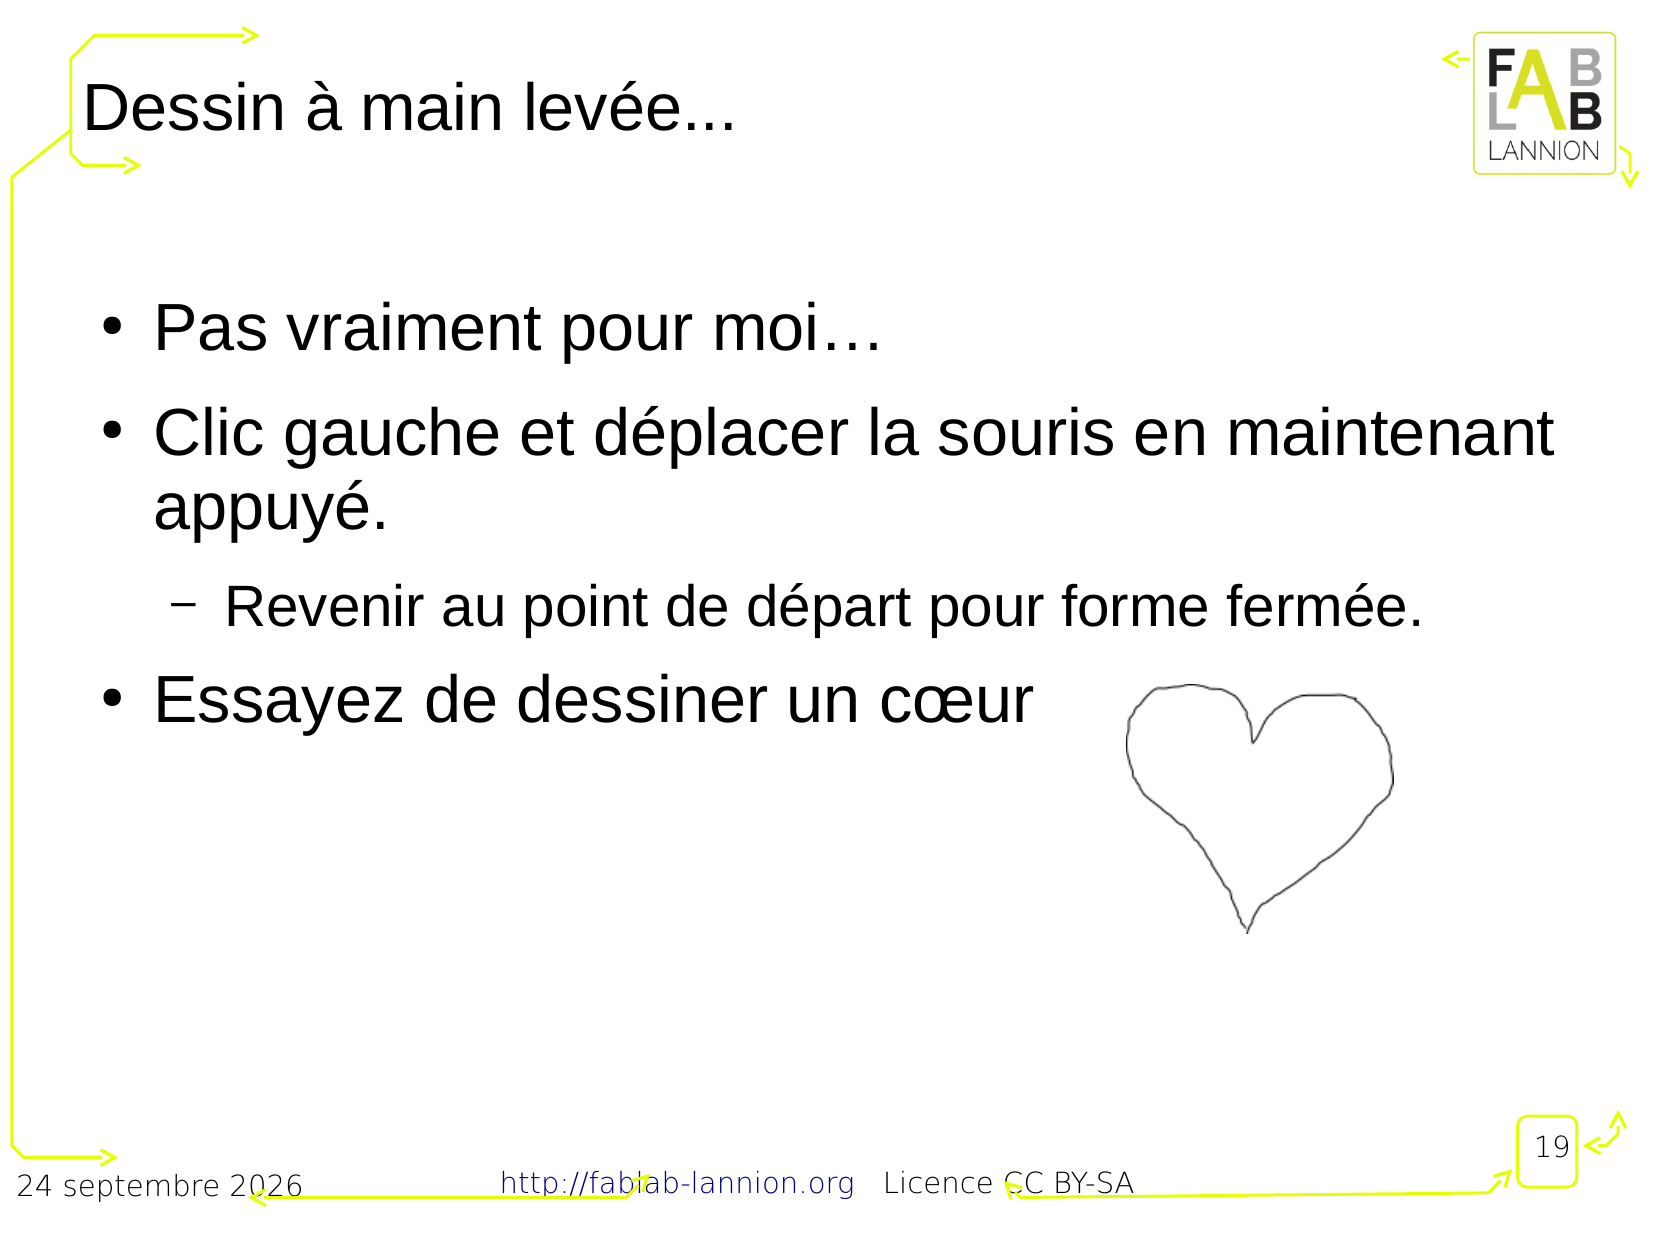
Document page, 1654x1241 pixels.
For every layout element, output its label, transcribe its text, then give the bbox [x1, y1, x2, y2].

picture [1470, 29, 1619, 178]
list Pas vraiment pour moi… Clic gauche et déplacer la souris en maintenant appuyé. Revenir au point de départ pour forme fermée. Essayez de dessiner un cœur [82, 290, 1571, 1010]
picture [1126, 684, 1394, 934]
title Dessin à main levée... [82, 49, 1441, 166]
